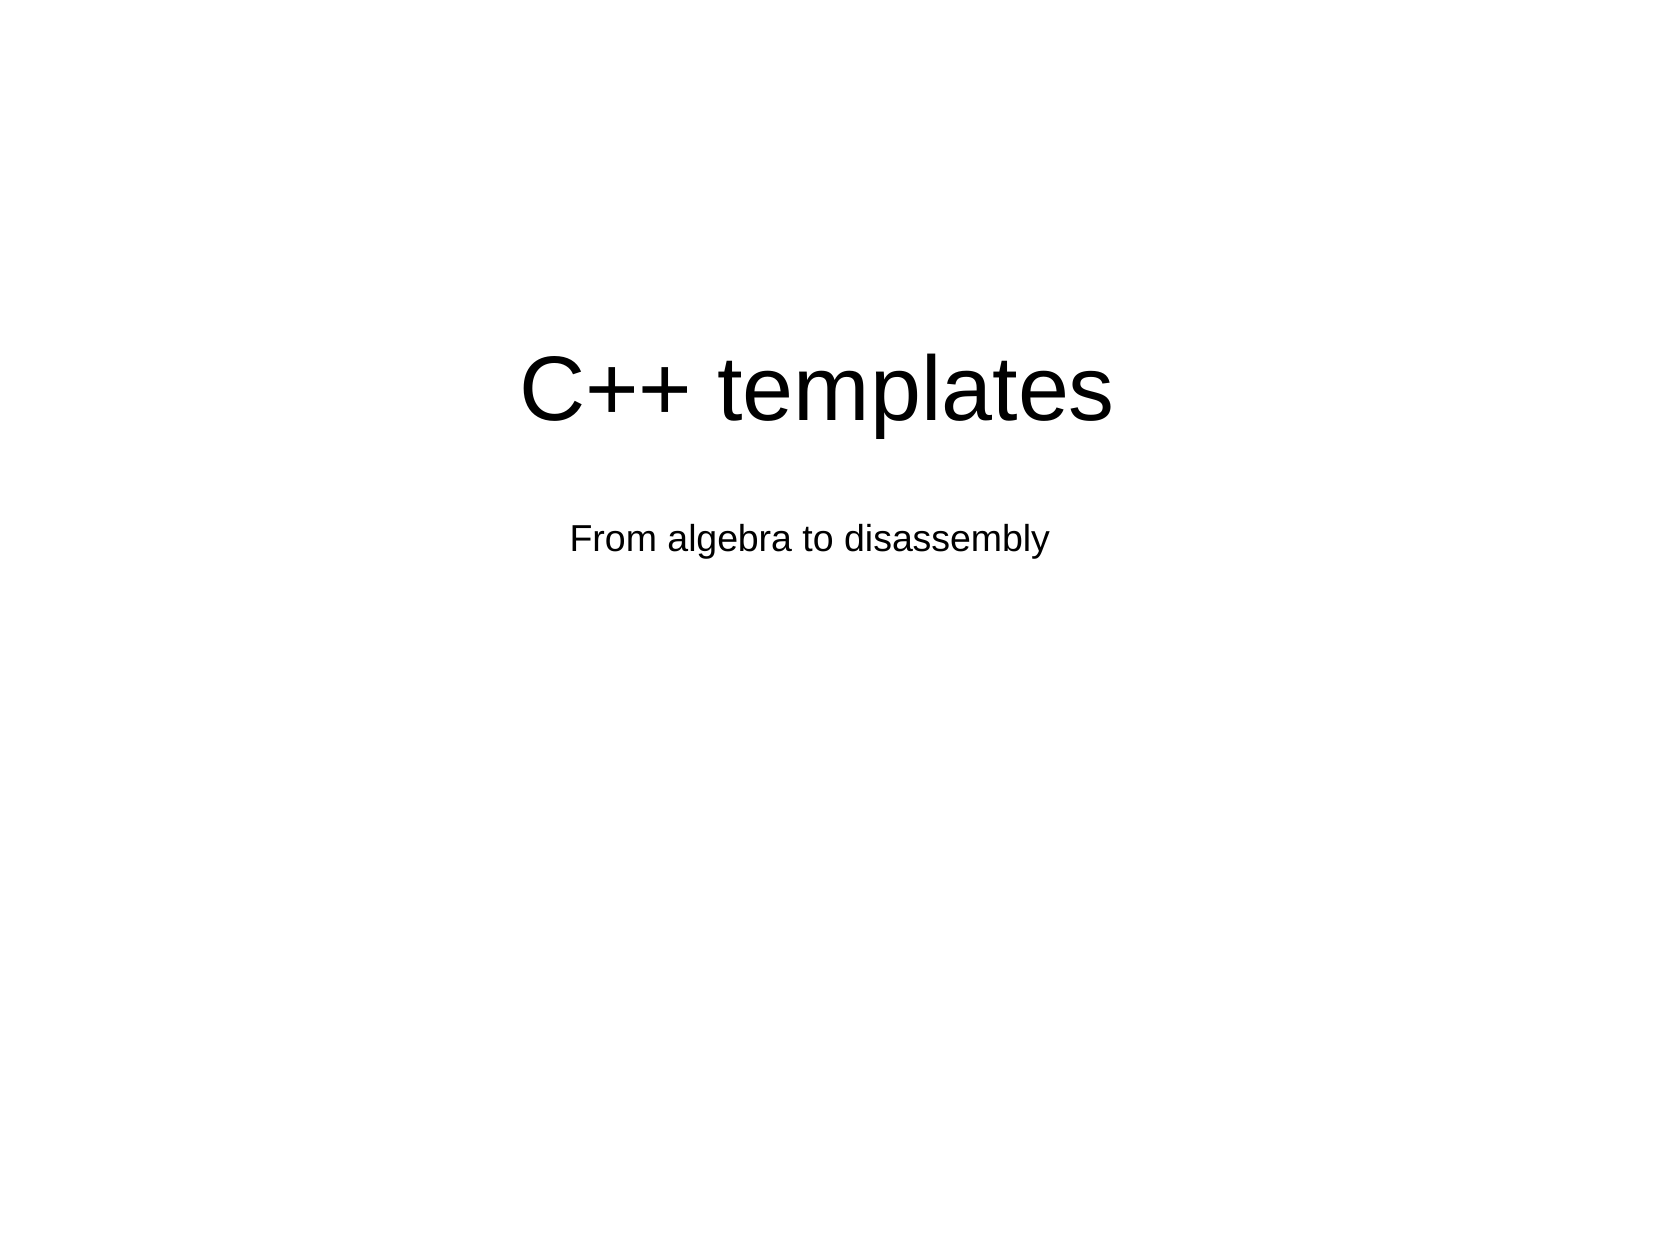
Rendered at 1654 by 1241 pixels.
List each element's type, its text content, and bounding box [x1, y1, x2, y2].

title C++ templates [75, 285, 1564, 493]
text_box From algebra to disassembly [554, 510, 1066, 609]
